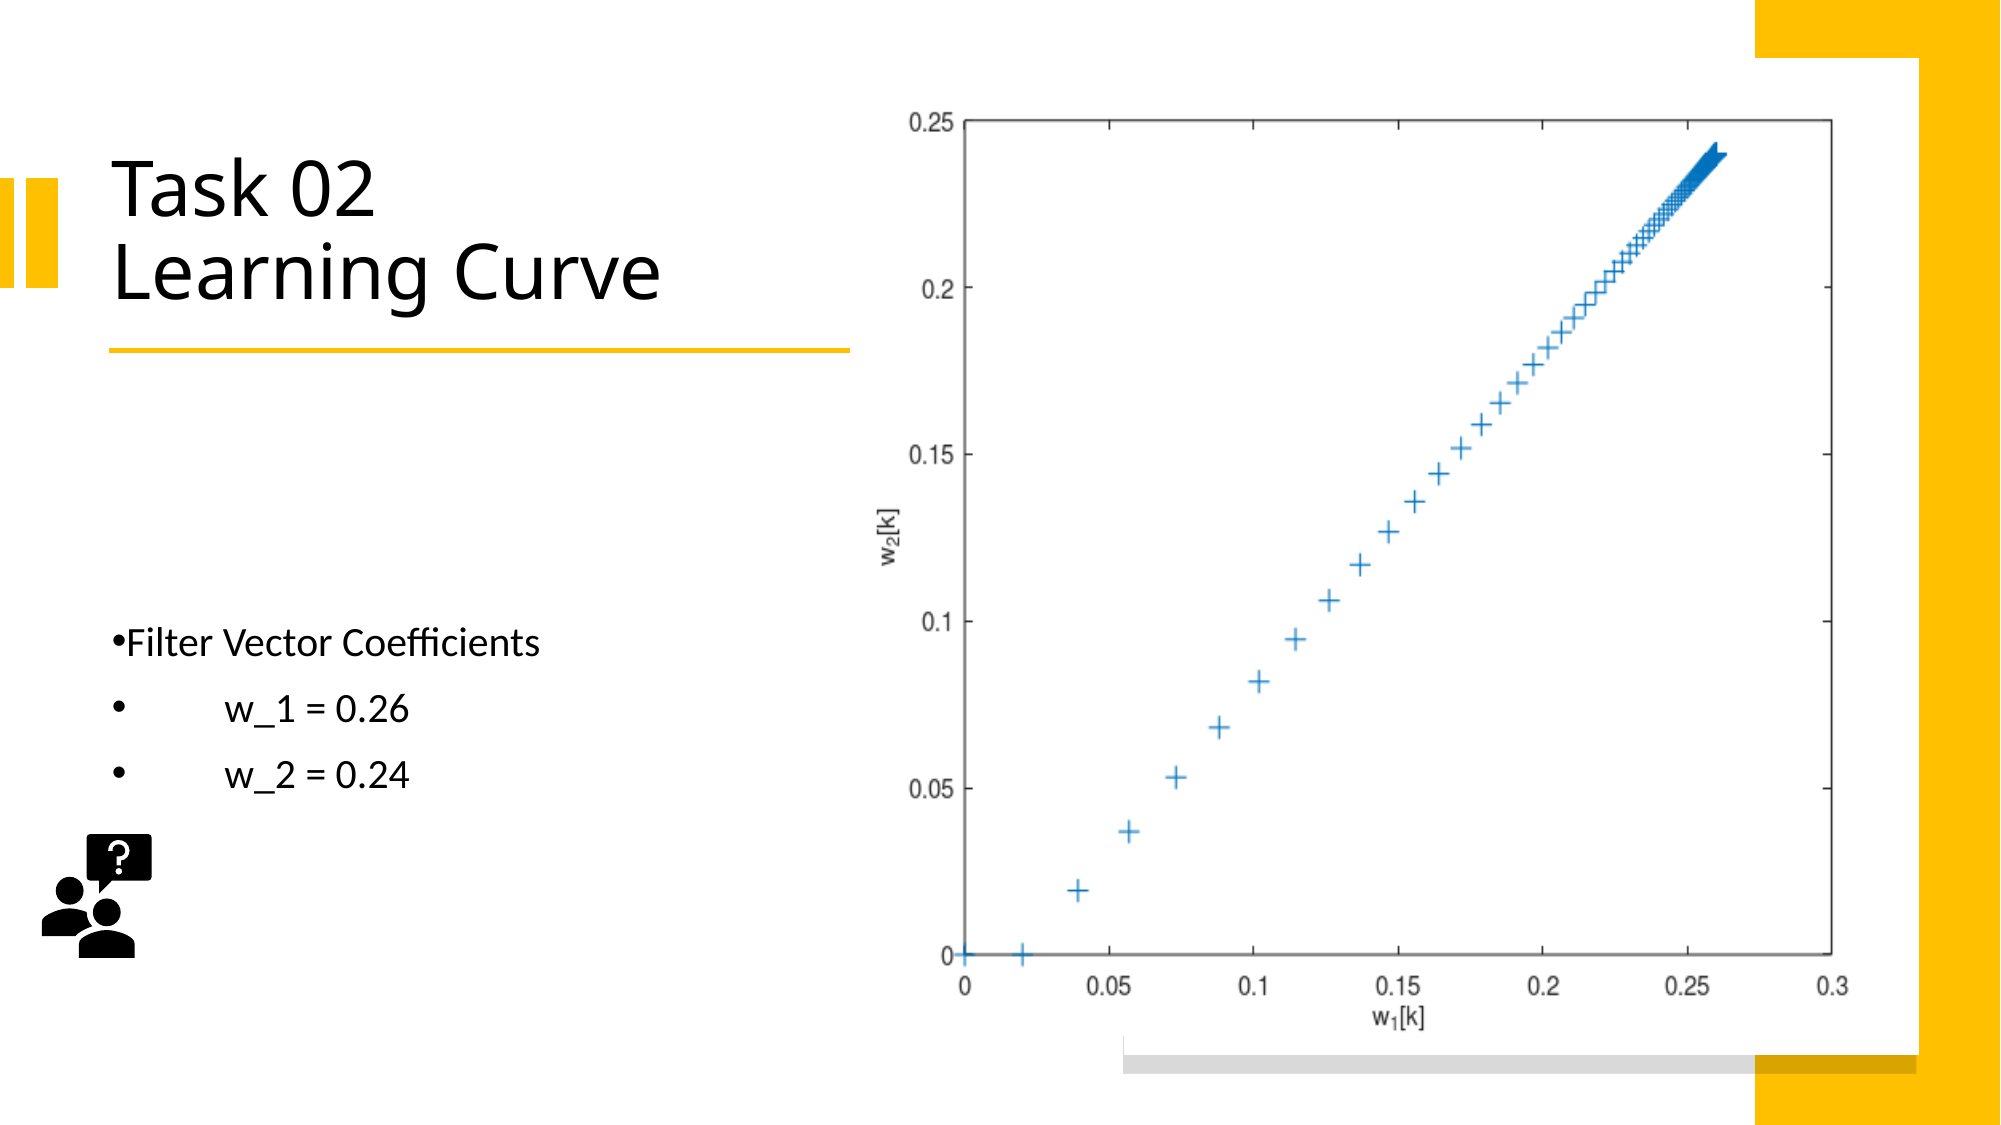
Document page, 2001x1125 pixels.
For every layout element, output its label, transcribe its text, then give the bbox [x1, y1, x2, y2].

list Filter Vector Coefficients w_1 = 0.26 w_2 = 0.24 [96, 382, 850, 1036]
picture [850, 58, 1919, 1036]
title Task 02 Learning Curve [96, 140, 850, 326]
text_box [0, 0, 2000, 1125]
picture [21, 820, 172, 971]
